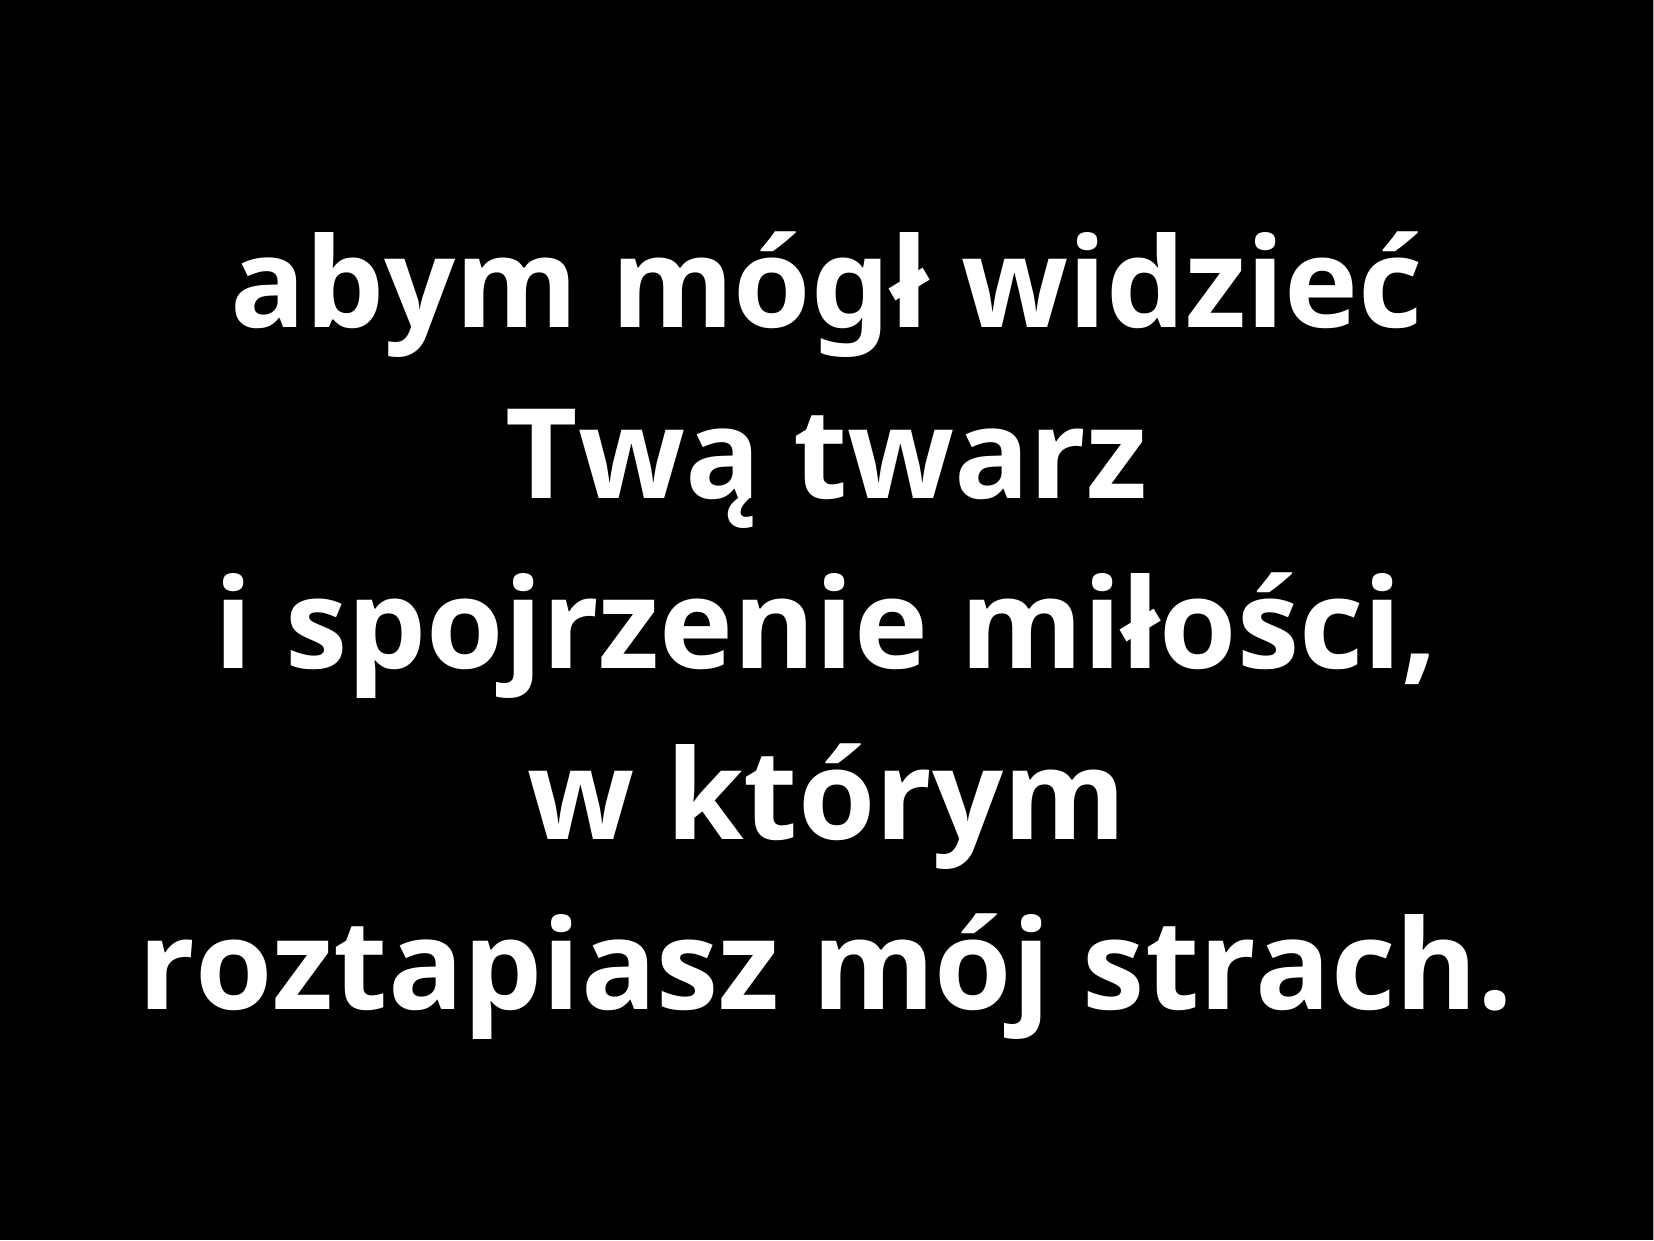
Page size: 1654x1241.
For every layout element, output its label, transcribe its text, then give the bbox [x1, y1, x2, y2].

title abym mógł widzieć Twą twarz i spojrzenie miłości, w którym roztapiasz mój strach. [0, 0, 1654, 1241]
